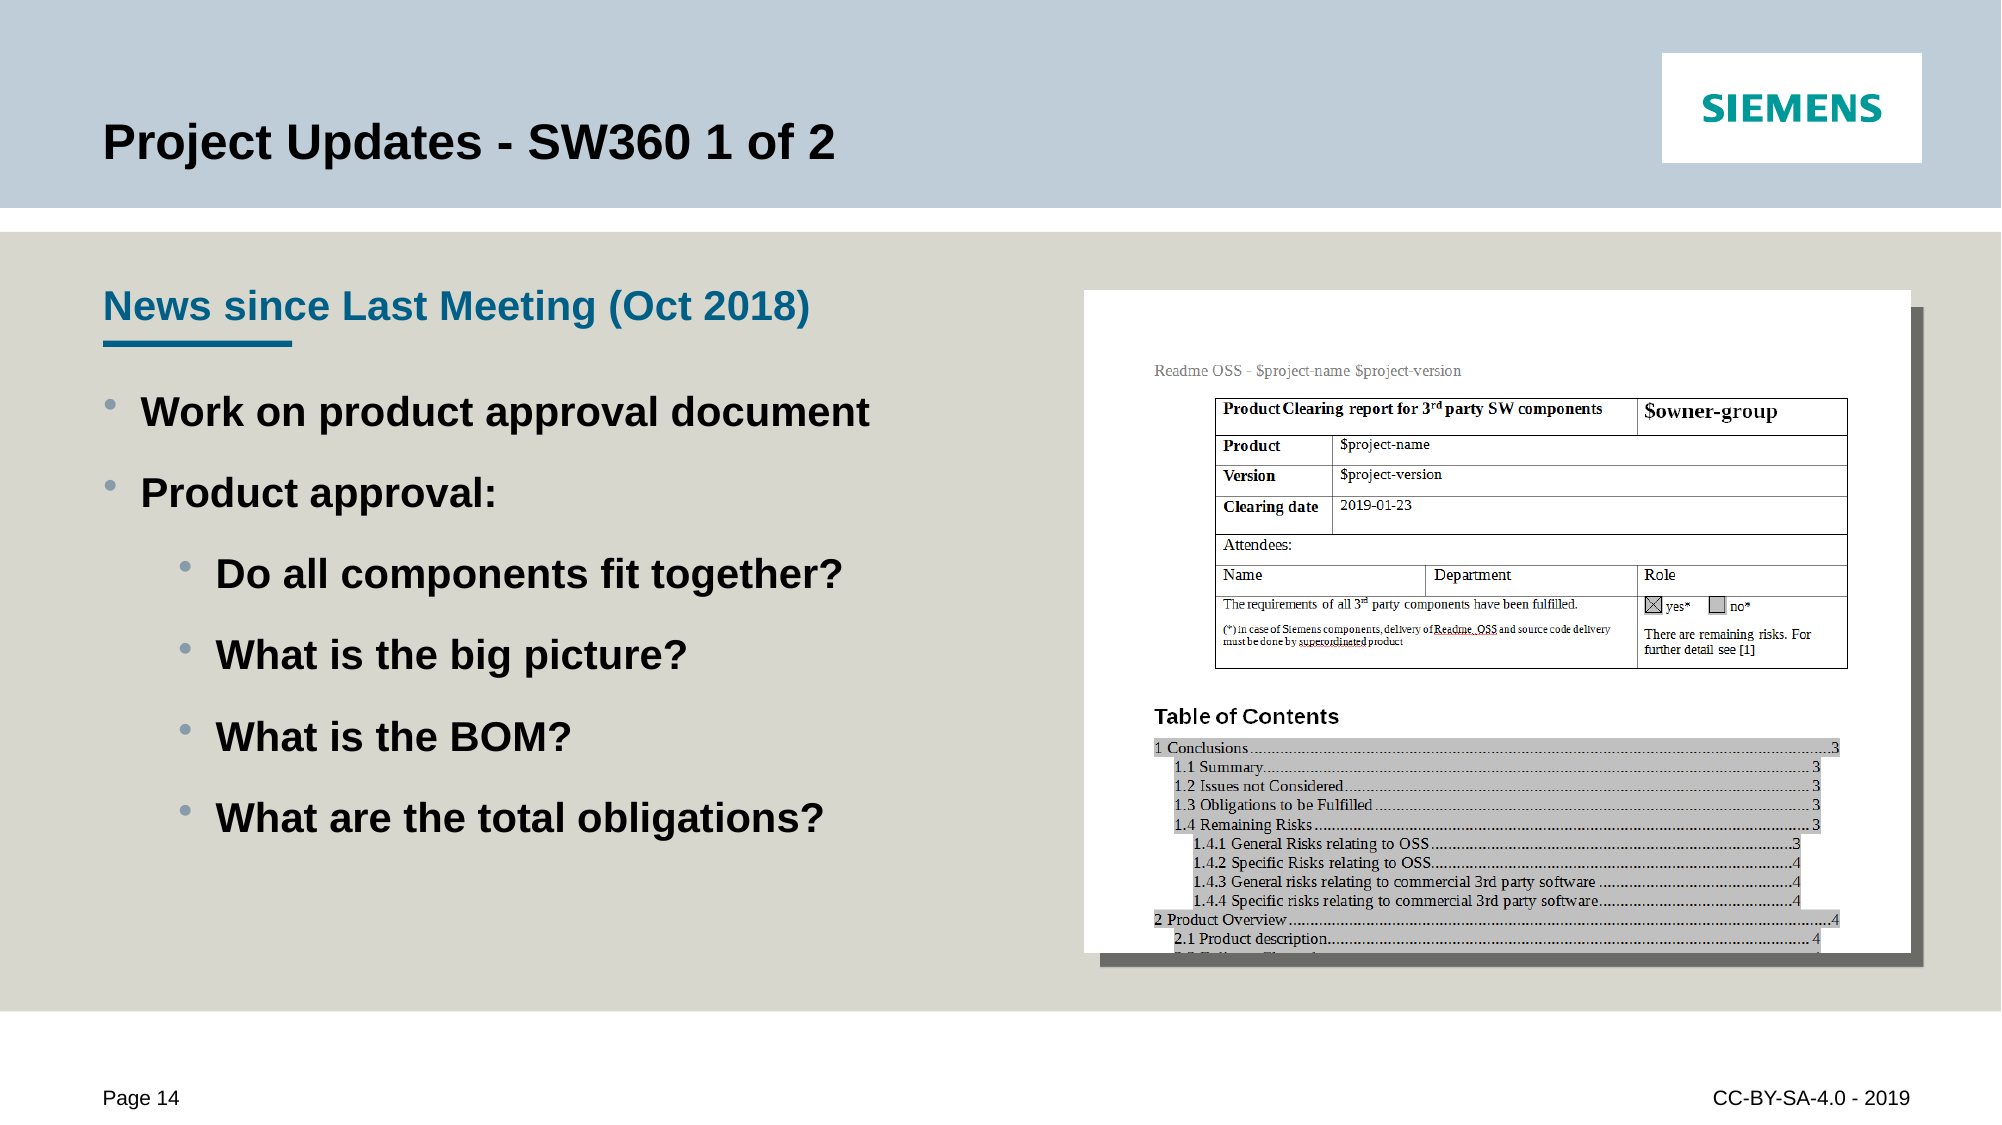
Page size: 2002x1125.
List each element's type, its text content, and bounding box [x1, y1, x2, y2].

text_box Work on product approval document Product approval: Do all components fit together? What is the big picture? What is the BOM? What are the total obligations? [103, 359, 926, 841]
picture [1084, 290, 1911, 953]
text_box [0, 231, 2001, 1012]
title Project Updates - SW360 1 of 2 [0, 0, 2001, 208]
text_box News since Last Meeting (Oct 2018) [102, 278, 1286, 330]
